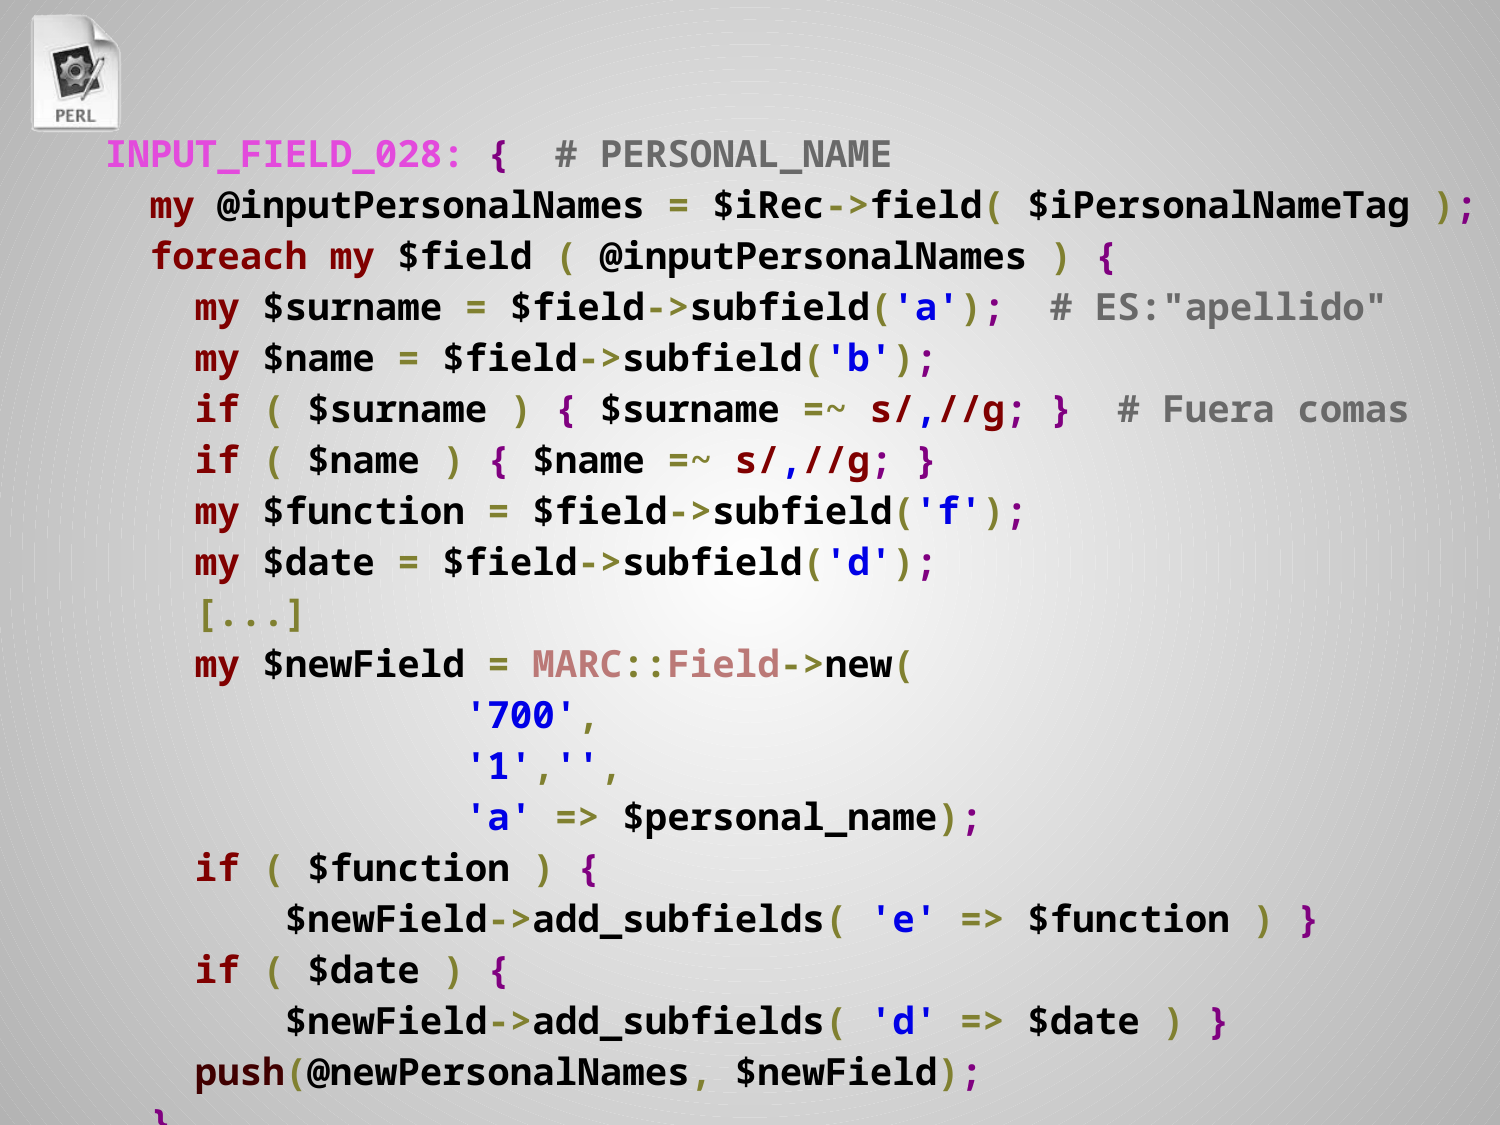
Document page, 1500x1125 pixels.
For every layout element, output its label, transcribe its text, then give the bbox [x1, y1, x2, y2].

text_box INPUT_FIELD_028: { # PERSONAL_NAME my @inputPersonalNames = $iRec->field( $iPersonalNameTag ); foreach my $field ( @inputPersonalNames ) { my $surname = $field->subfield('a'); # ES:"apellido" my $name = $field->subfield('b'); if ( $surname ) { $surname =~ s/,//g; } # Fuera comas if ( $name ) { $name =~ s/,//g; } my $function = $field->subfield('f'); my $date = $field->subfield('d'); [...] my $newField = MARC::Field->new( '700', '1','', 'a' => $personal_name); if ( $function ) { $newField->add_subfields( 'e' => $function ) } if ( $date ) { $newField->add_subfields( 'd' => $date ) } push(@newPersonalNames, $newField); } } [90, 120, 1500, 1125]
picture [15, 14, 136, 136]
